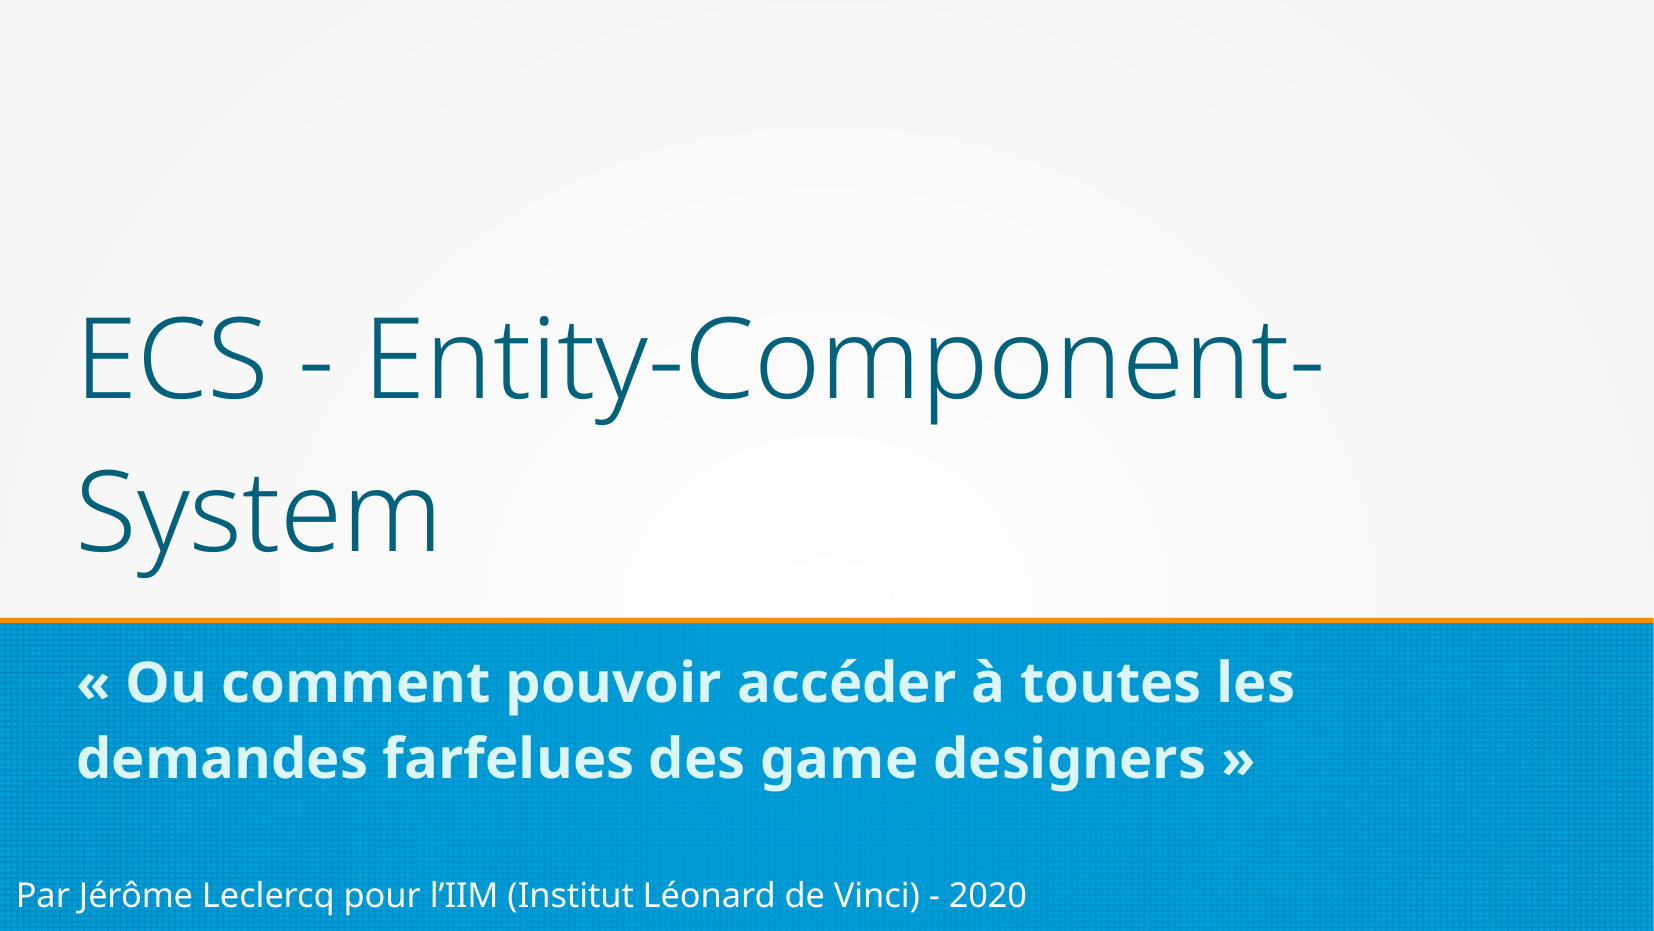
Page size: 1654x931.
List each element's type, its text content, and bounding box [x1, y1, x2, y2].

title ECS - Entity-Component-System [75, 37, 1564, 585]
subtitle « Ou comment pouvoir accéder à toutes les demandes farfelues des game designers » [76, 641, 1564, 833]
text_box Par Jérôme Leclercq pour l’IIM (Institut Léonard de Vinci) - 2020 [9, 866, 1409, 922]
picture [0, 0, 1654, 623]
